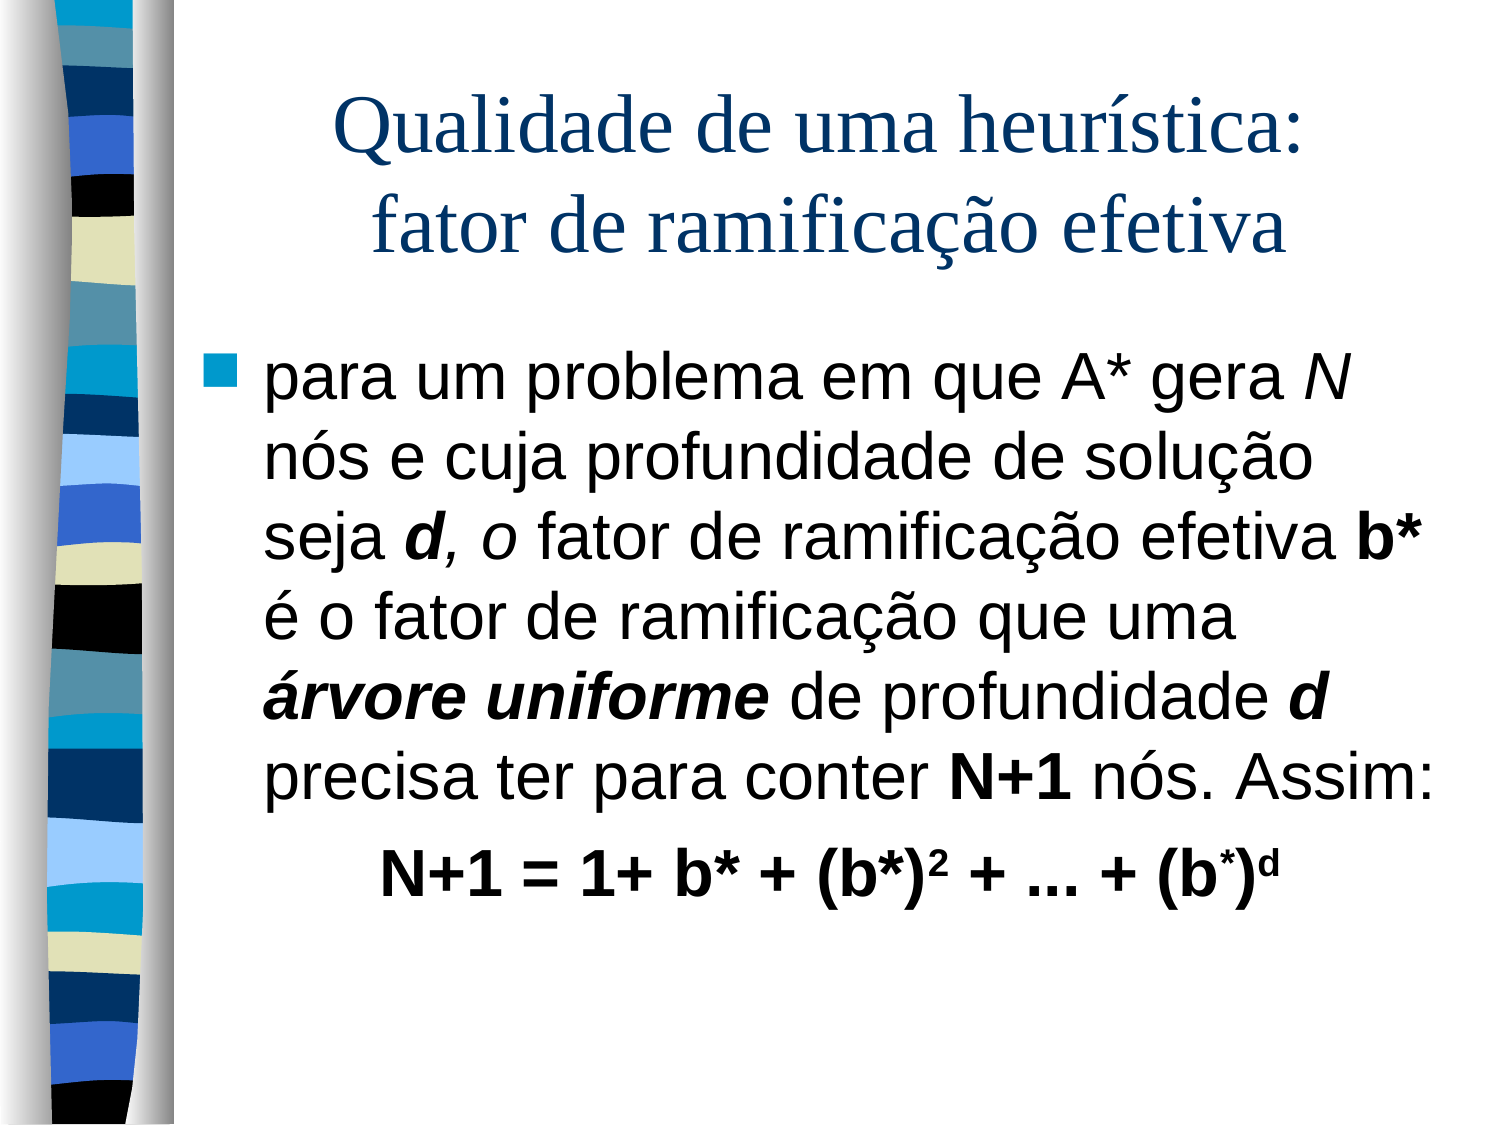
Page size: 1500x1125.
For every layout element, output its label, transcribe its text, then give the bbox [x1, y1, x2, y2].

list para um problema em que A* gera N nós e cuja profundidade de solução seja d, o fator de ramificação efetiva b* é o fator de ramificação que uma árvore uniforme de profundidade d precisa ter para conter N+1 nós. Assim: N+1 = 1+ b* + (b*)2 + ... + (b*)d [192, 324, 1468, 1000]
title Qualidade de uma heurística: fator de ramificação efetiva [192, 61, 1468, 277]
